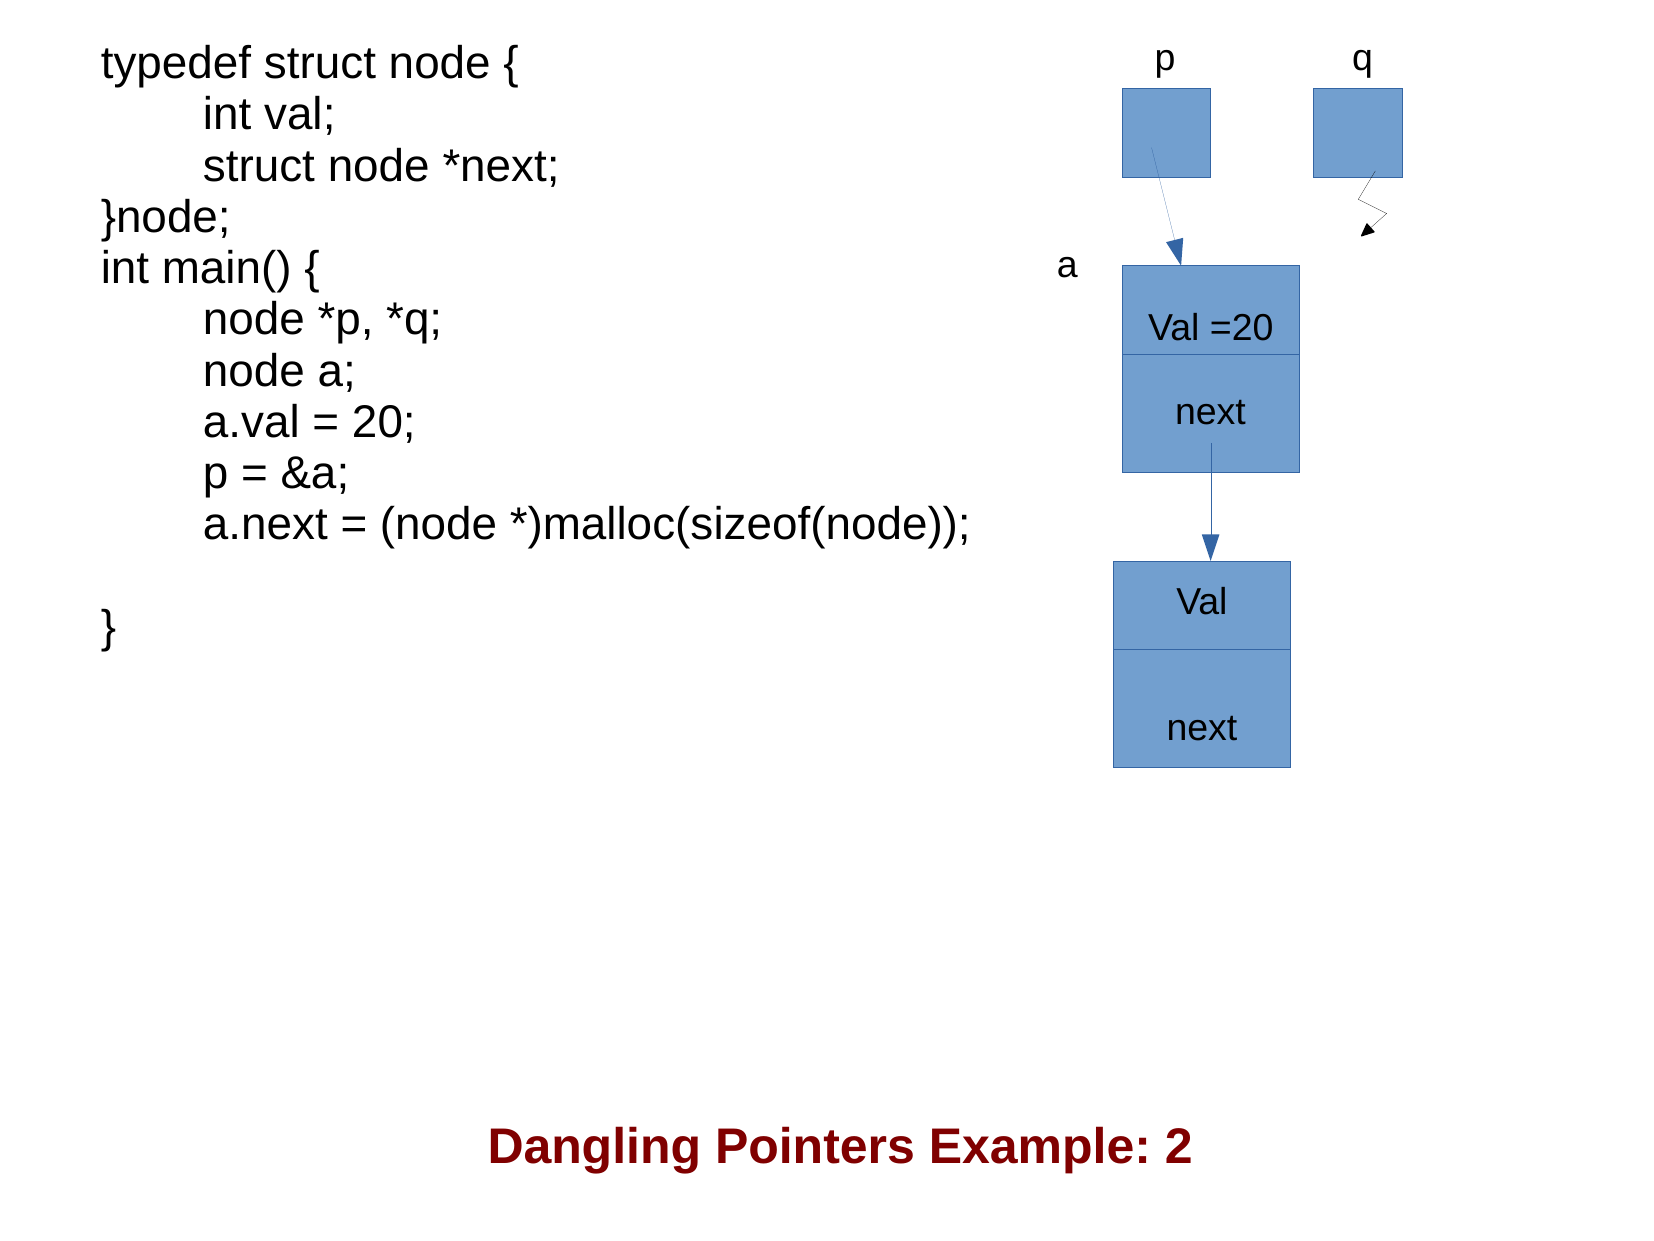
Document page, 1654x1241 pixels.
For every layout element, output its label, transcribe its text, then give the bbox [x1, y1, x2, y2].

text_box a [1042, 236, 1093, 325]
text_box q [1337, 29, 1388, 87]
text_box Val next [1113, 561, 1291, 649]
text_box [1313, 88, 1403, 178]
text_box Val =20 next [1122, 355, 1300, 473]
text_box typedef struct node { int val; struct node *next; }node; int main() { node *p, *q; node a; a.val = 20; p = &a; a.next = (node *)malloc(sizeof(node)); } [86, 29, 1004, 759]
text_box Val next [1113, 650, 1291, 768]
text_box Val =20 next [1122, 265, 1300, 354]
text_box p [1139, 29, 1191, 87]
text_box Dangling Pointers Example: 2 [472, 1110, 1209, 1182]
text_box [1122, 88, 1211, 178]
